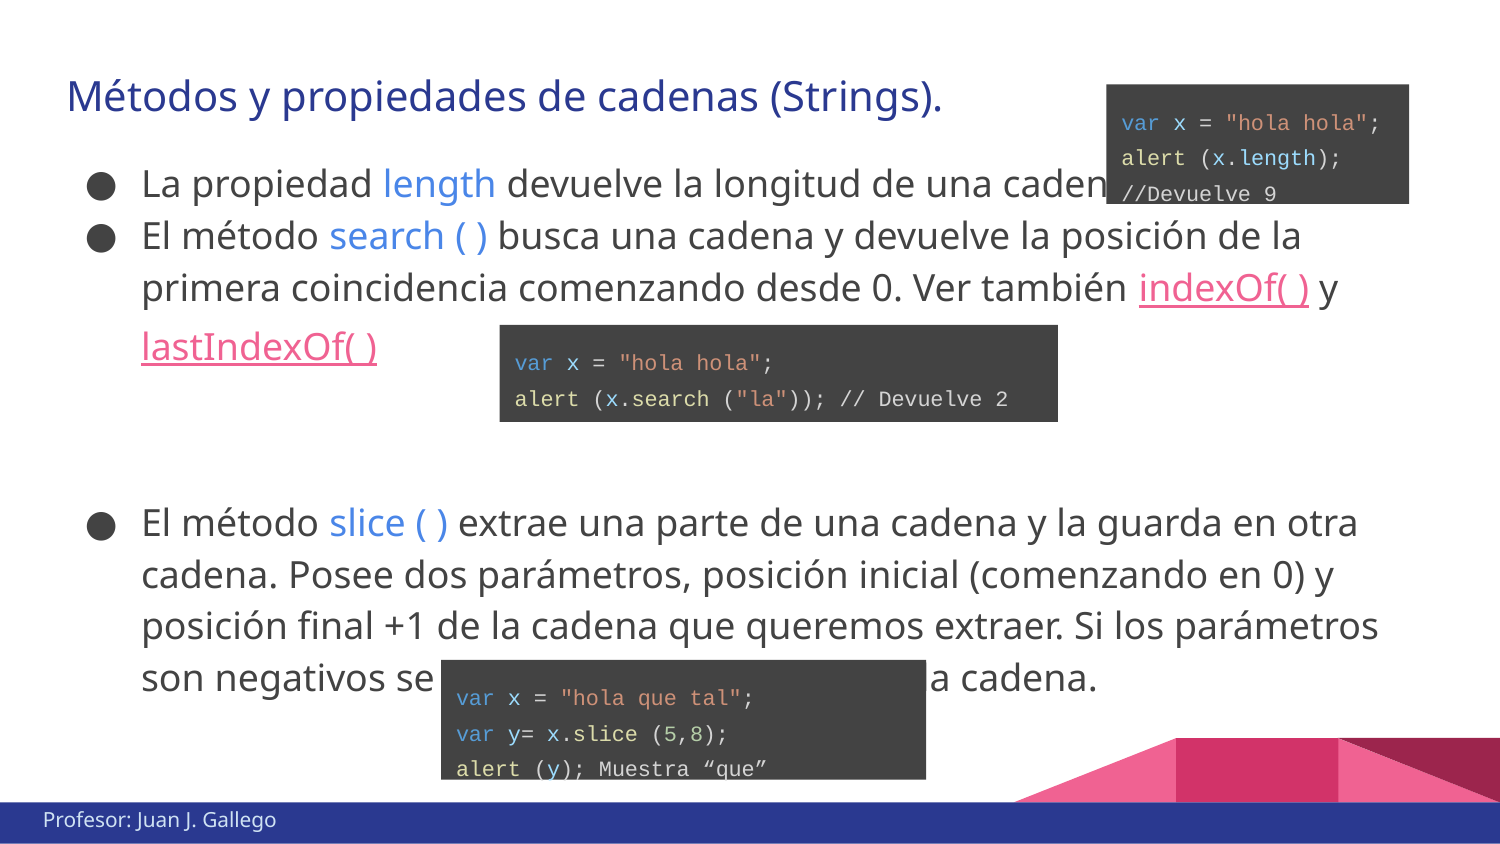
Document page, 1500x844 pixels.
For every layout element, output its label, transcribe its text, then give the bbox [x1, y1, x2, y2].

text_box var x = "hola hola"; alert (x.search ("la")); // Devuelve 2 [499, 324, 1058, 422]
list Métodos y propiedades de cadenas (Strings). La propiedad length devuelve la longitud de una cadena. El método search ( ) busca una cadena y devuelve la posición de la primera coincidencia comenzando desde 0. Ver también indexOf( ) y lastIndexOf( ) El método slice ( ) extrae una parte de una cadena y la guarda en otra cadena. Posee dos parámetros, posición inicial (comenzando en 0) y posición final +1 de la cadena que queremos extraer. Si los parámetros son negativos se comienza desde el final de la cadena. [51, 47, 1449, 743]
text_box var x = "hola hola"; alert (x.length); //Devuelve 9 [1106, 84, 1410, 204]
text_box var x = "hola que tal"; var y= x.slice (5,8); alert (y); Muestra “que” [441, 659, 927, 780]
